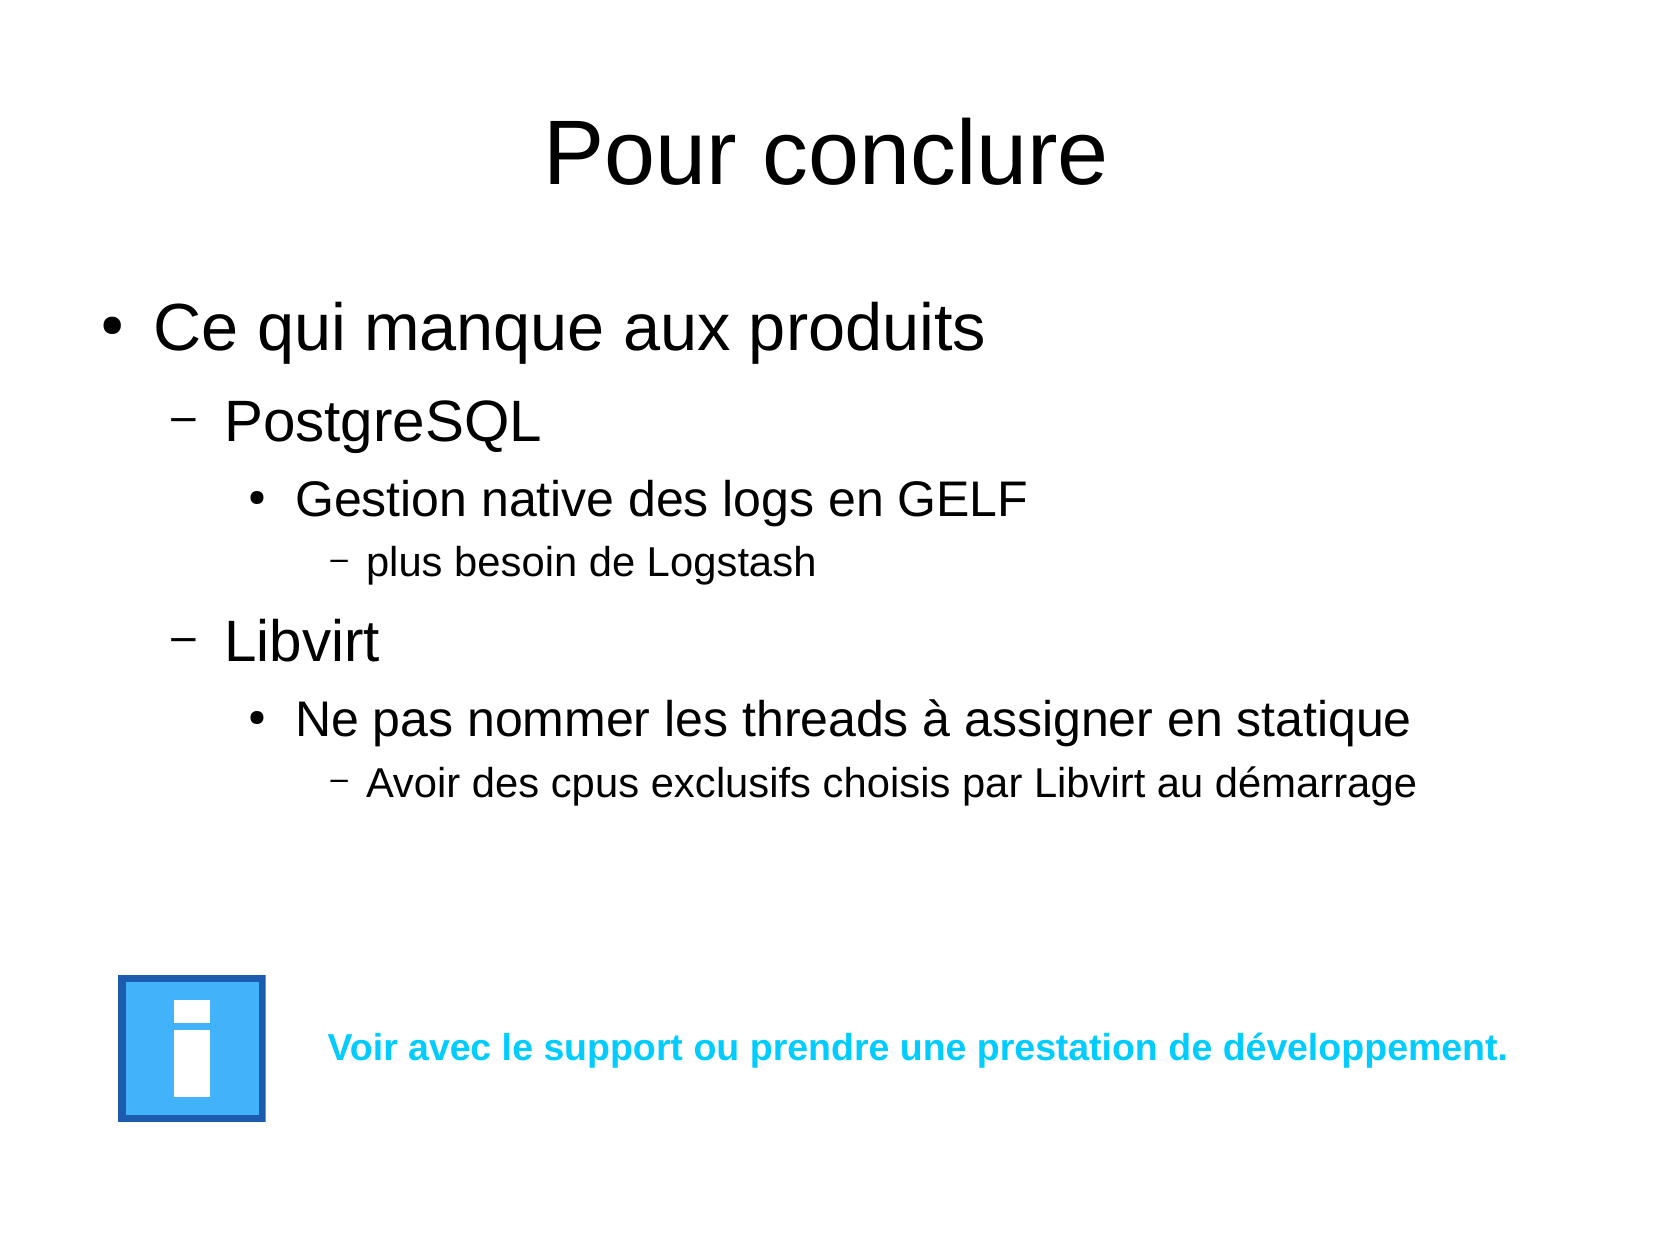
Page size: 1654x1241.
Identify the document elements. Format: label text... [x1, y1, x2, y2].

picture [118, 974, 266, 1123]
list Ce qui manque aux produits PostgreSQL Gestion native des logs en GELF plus besoin de Logstash Libvirt Ne pas nommer les threads à assigner en statique Avoir des cpus exclusifs choisis par Libvirt au démarrage [82, 290, 1571, 1010]
text_box Voir avec le support ou prendre une prestation de développement. [312, 995, 1642, 1099]
title Pour conclure [82, 49, 1571, 257]
